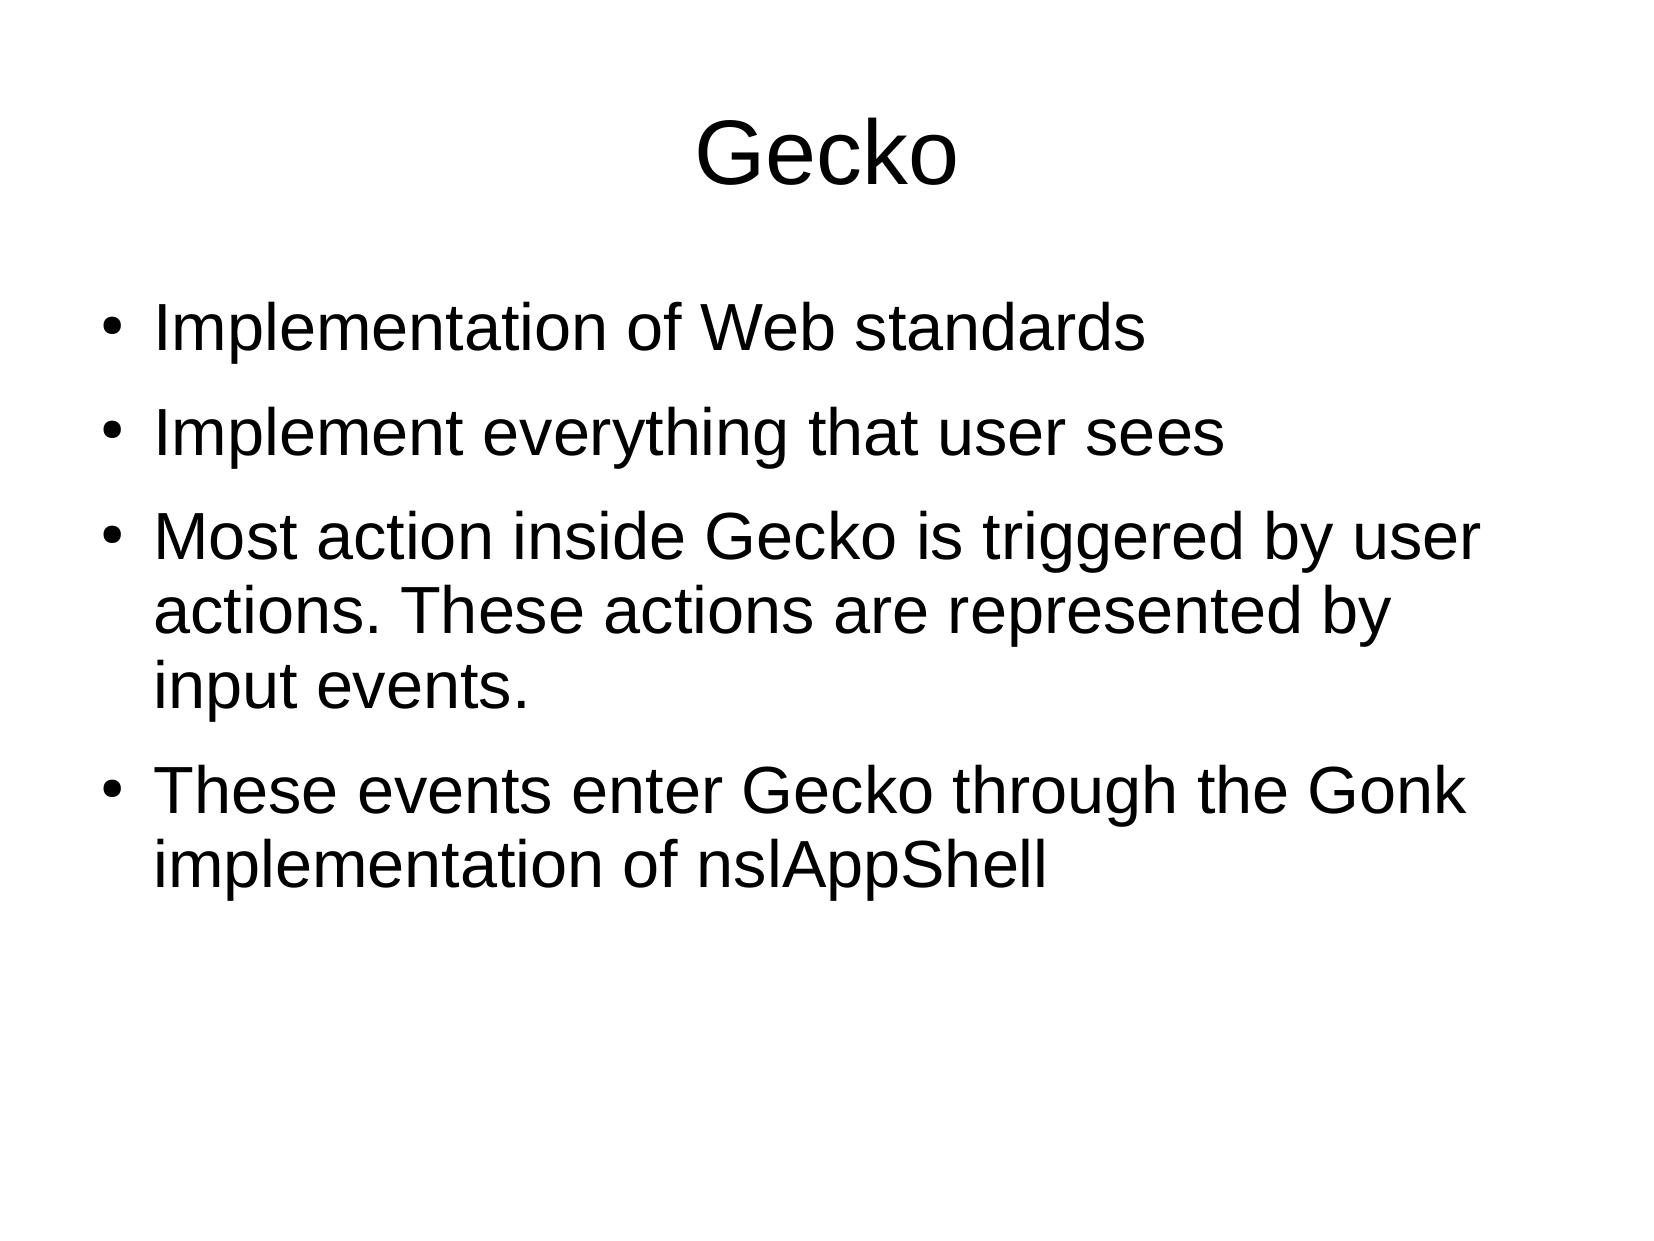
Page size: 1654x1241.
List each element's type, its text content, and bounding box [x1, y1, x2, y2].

title Gecko [82, 49, 1571, 257]
list Implementation of Web standards Implement everything that user sees Most action inside Gecko is triggered by user actions. These actions are represented by input events. These events enter Gecko through the Gonk implementation of nslAppShell [82, 290, 1538, 1201]
